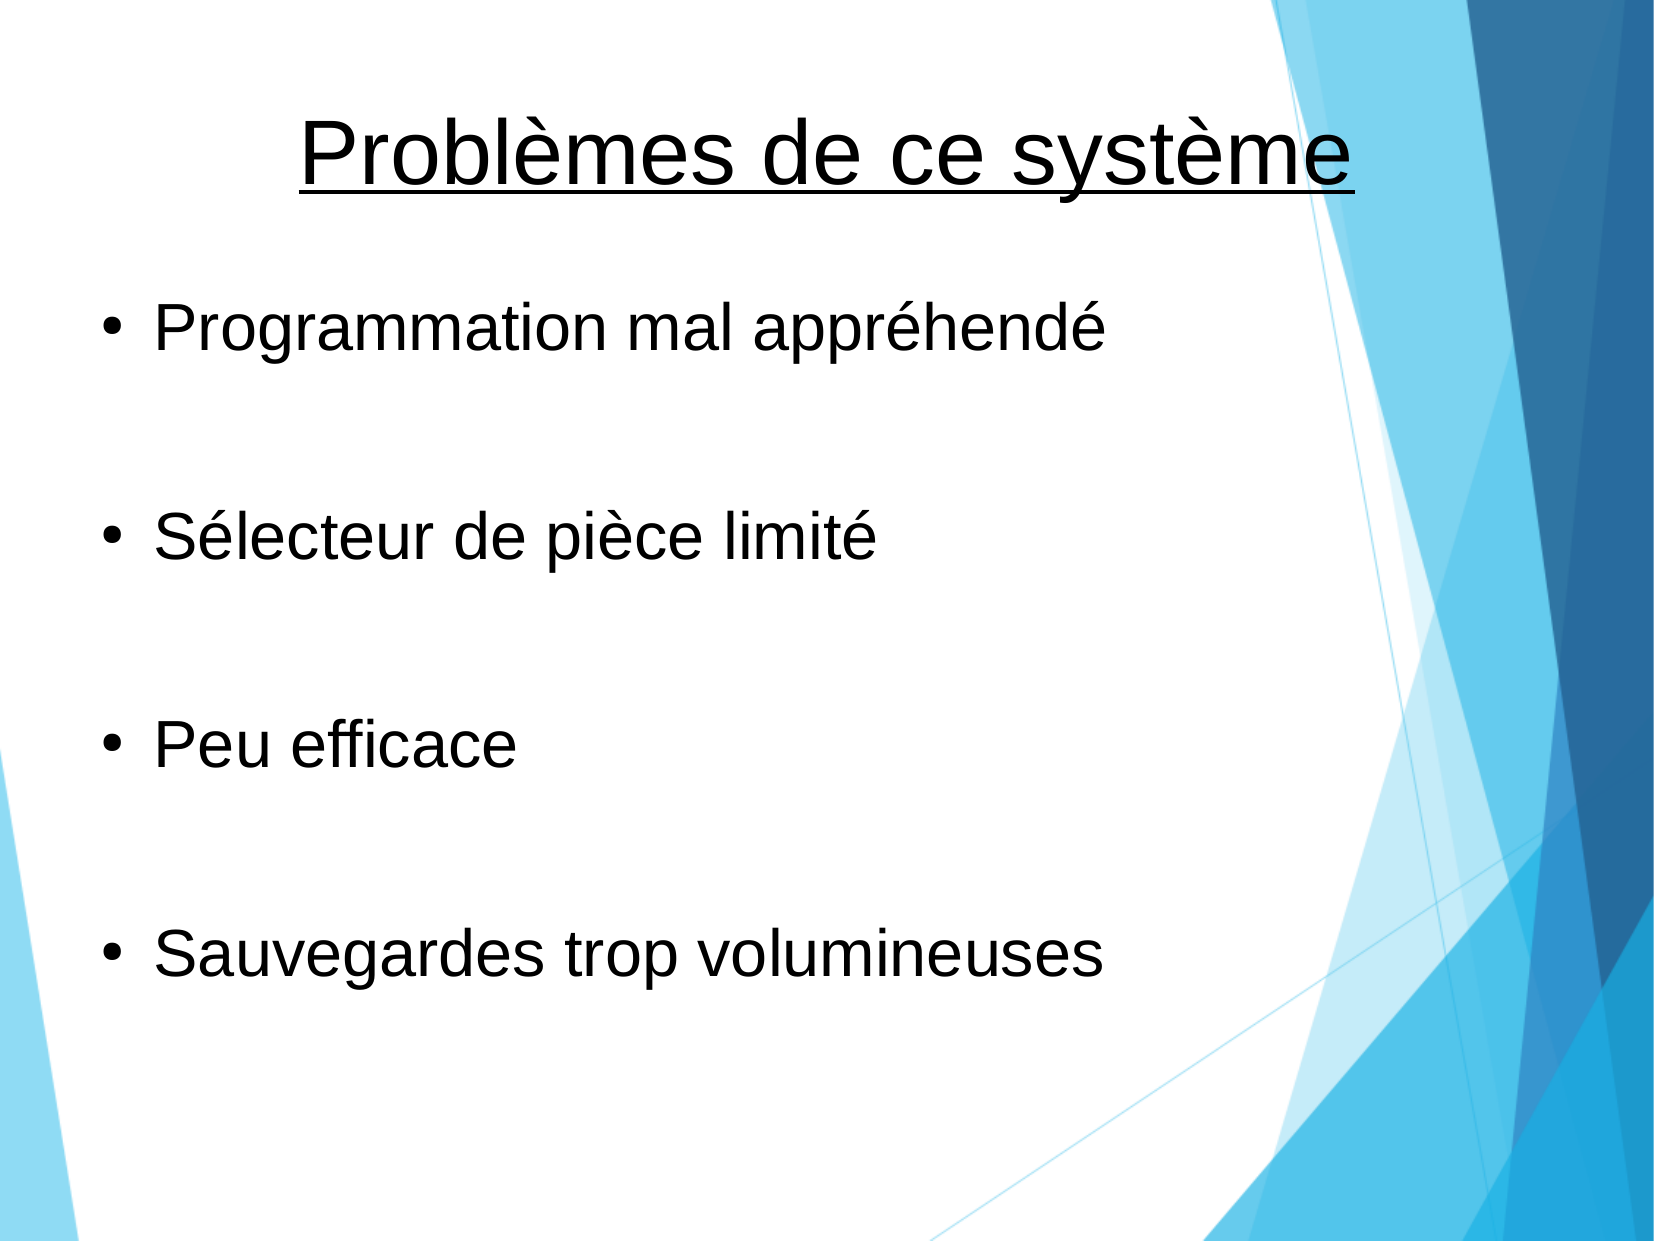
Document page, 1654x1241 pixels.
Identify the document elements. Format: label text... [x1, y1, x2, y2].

list Programmation mal appréhendé Sélecteur de pièce limité Peu efficace Sauvegardes trop volumineuses [82, 290, 1571, 1010]
title Problèmes de ce système [82, 49, 1571, 257]
picture [0, 0, 1654, 1241]
